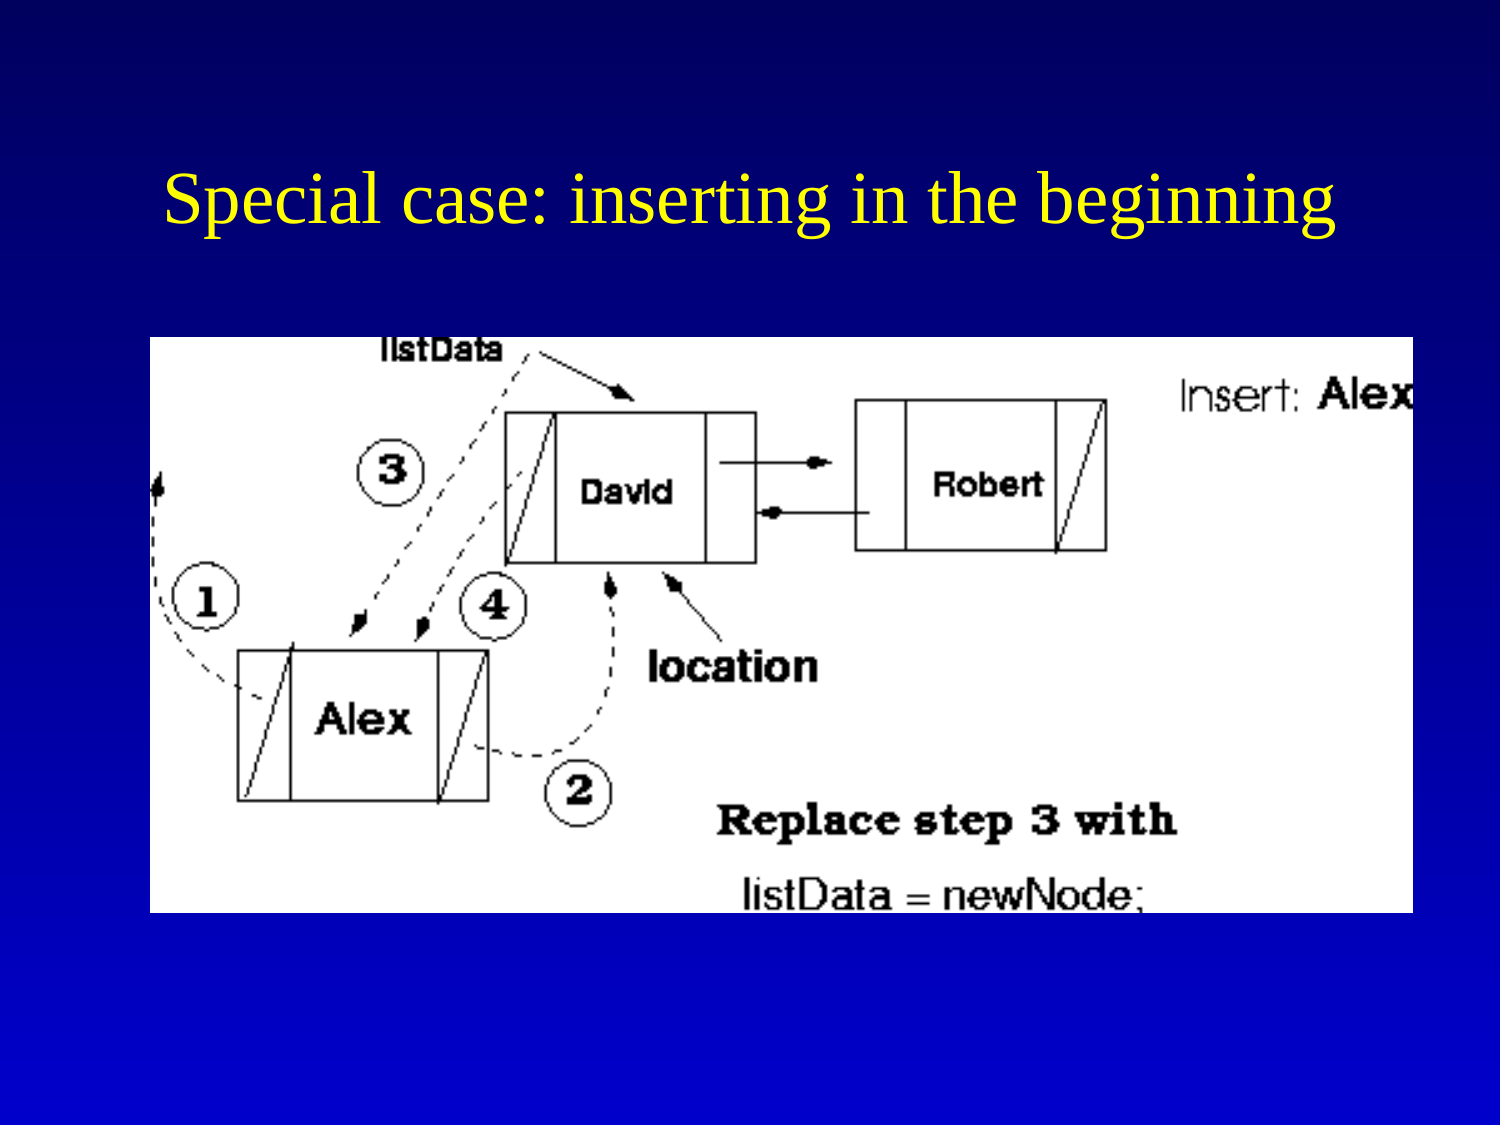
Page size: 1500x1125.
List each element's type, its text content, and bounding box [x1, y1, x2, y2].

title Special case: inserting in the beginning [112, 99, 1388, 288]
picture [150, 337, 1413, 913]
